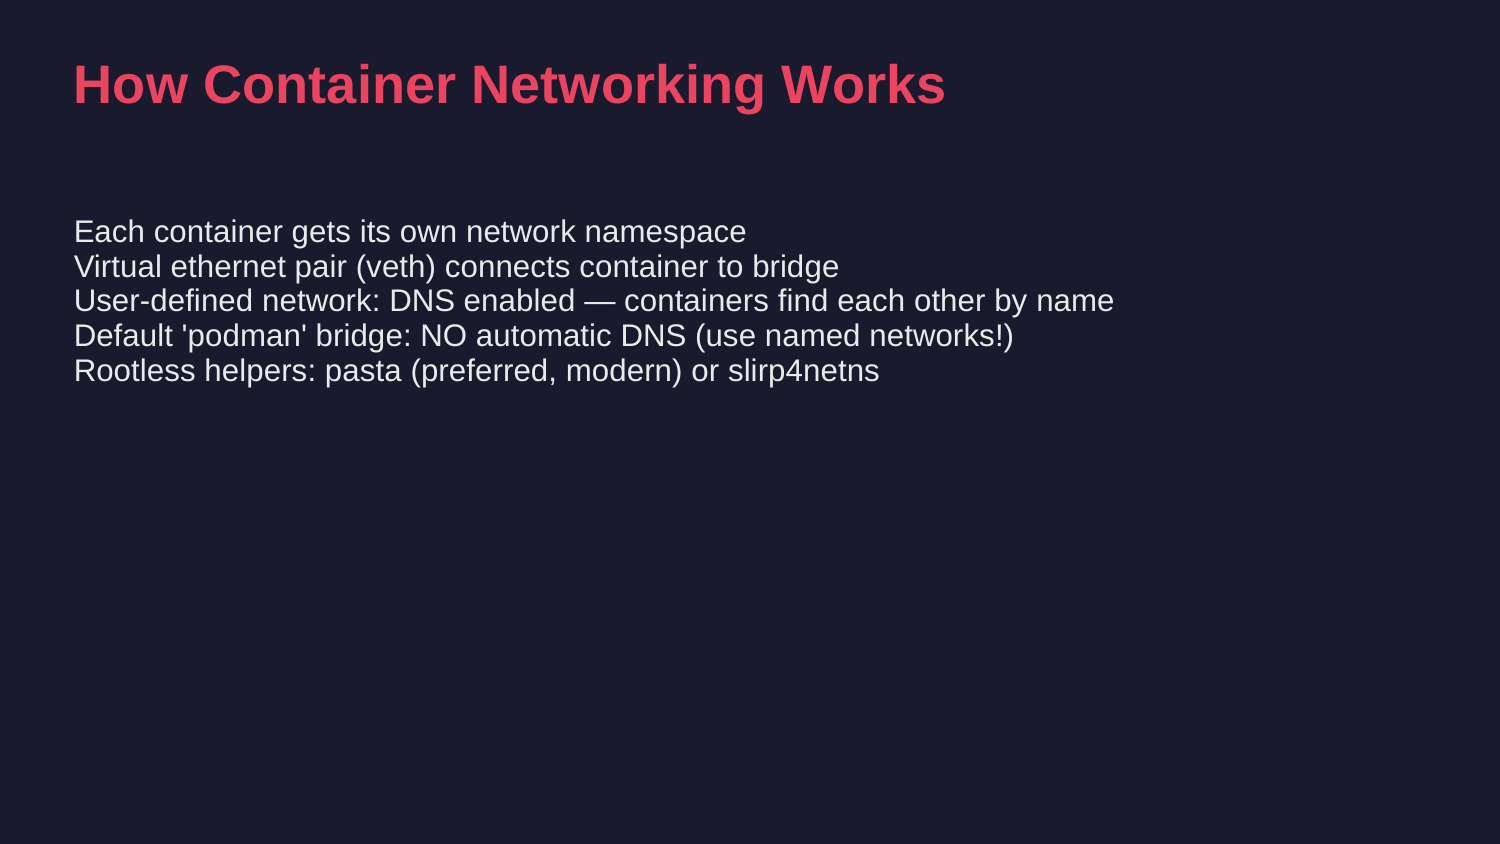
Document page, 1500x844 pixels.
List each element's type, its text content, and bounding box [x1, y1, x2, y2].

title How Container Networking Works [59, 47, 1441, 166]
text_box Each container gets its own network namespace Virtual ethernet pair (veth) connects container to bridge User-defined network: DNS enabled — containers find each other by name Default 'podman' bridge: NO automatic DNS (use named networks!) Rootless helpers: pasta (preferred, modern) or slirp4netns [59, 206, 1441, 798]
